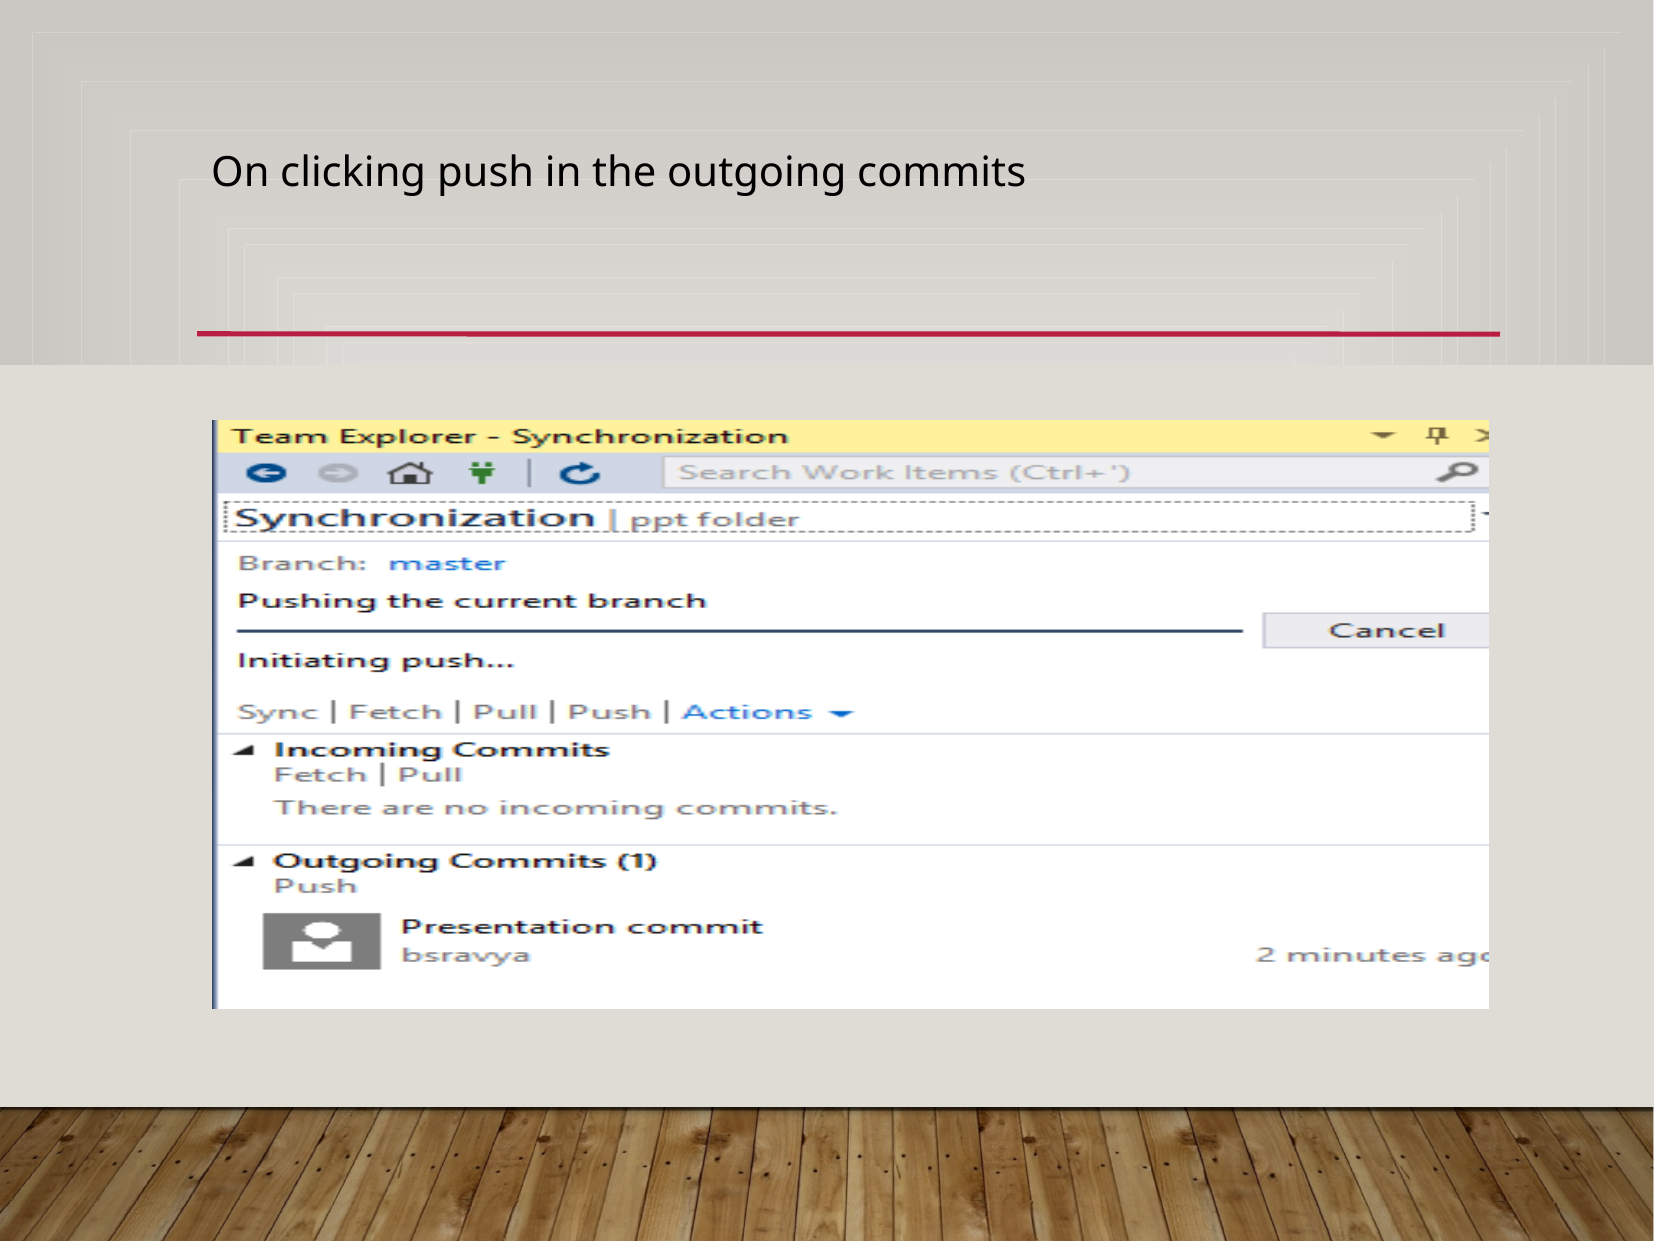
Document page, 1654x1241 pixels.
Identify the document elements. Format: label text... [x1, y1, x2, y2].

picture [212, 420, 1489, 1009]
picture [0, 1107, 1654, 1241]
title On clicking push in the outgoing commits [196, 145, 1499, 335]
